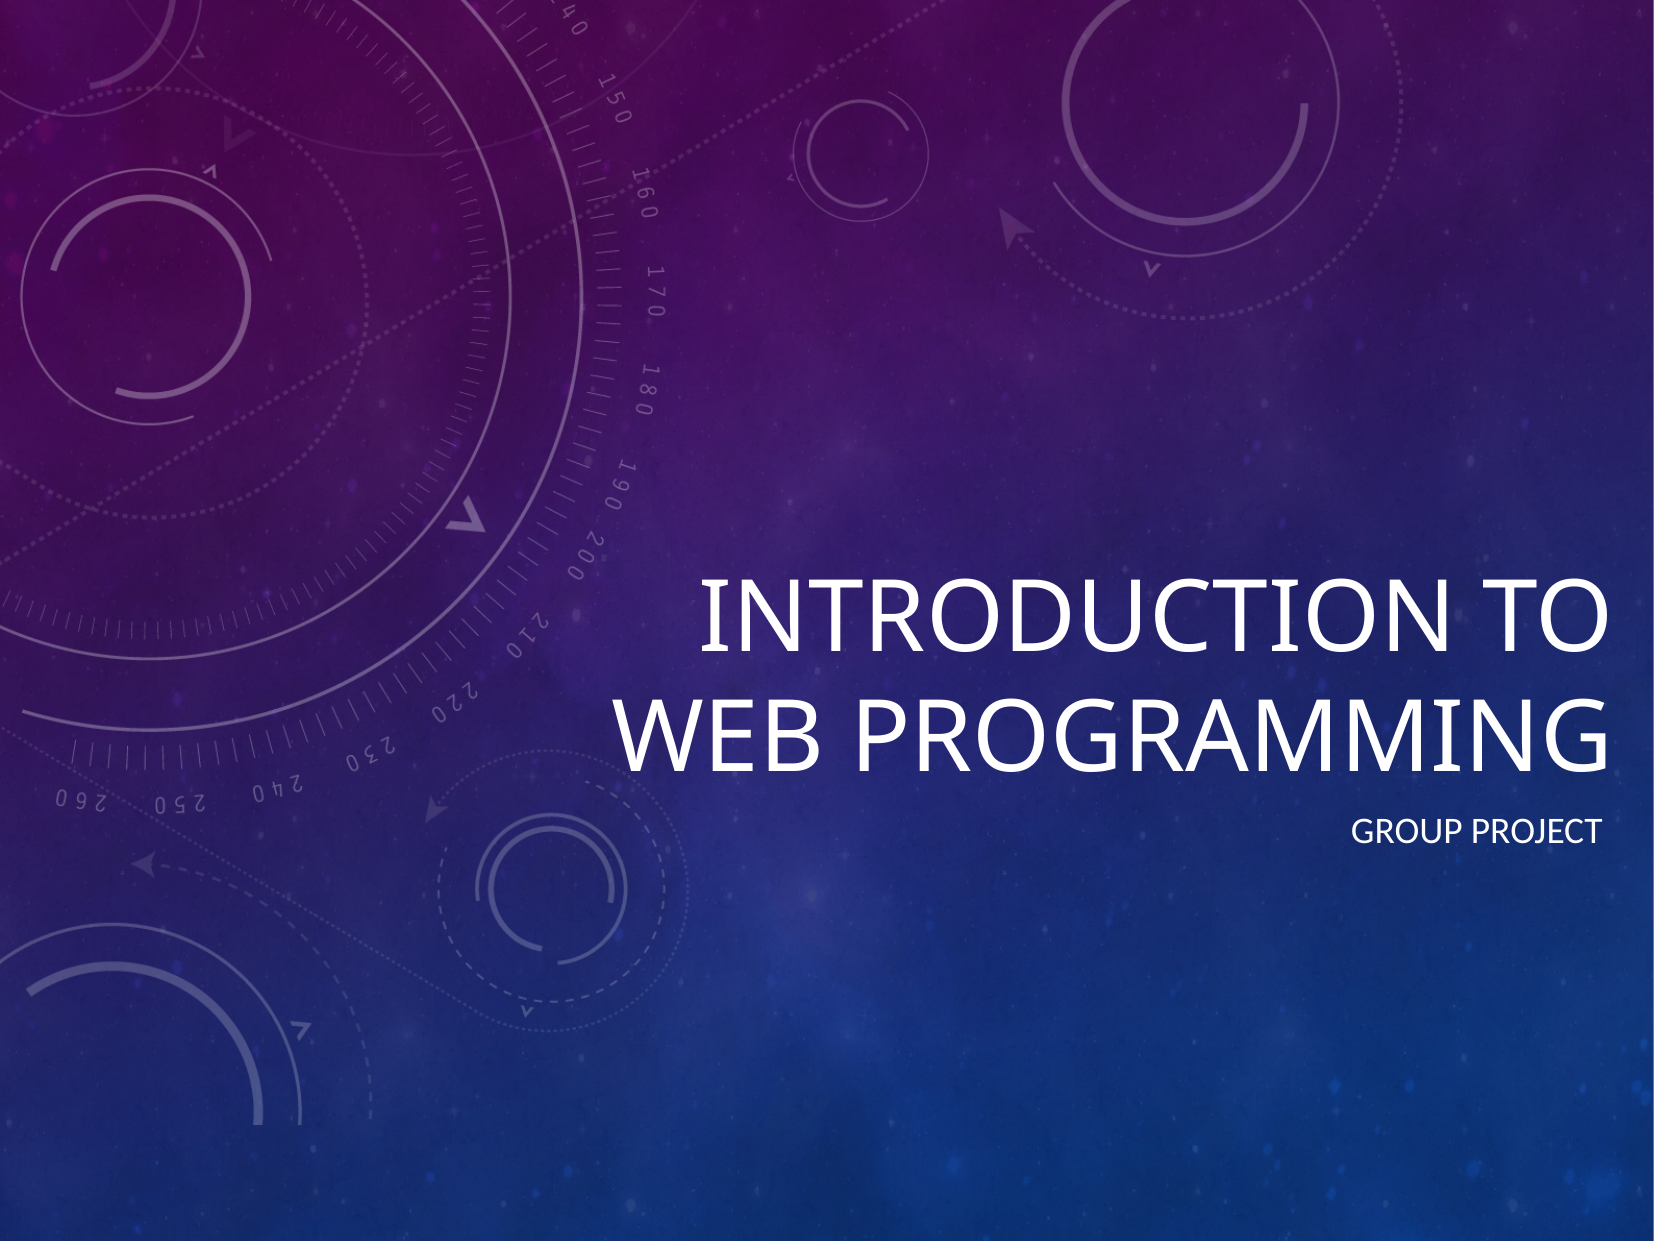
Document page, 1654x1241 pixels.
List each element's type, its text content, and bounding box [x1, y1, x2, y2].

subtitle GROUP PROJECT [437, 798, 1618, 1030]
picture [0, 0, 1654, 1241]
title Introduction to web programming [448, 401, 1630, 799]
